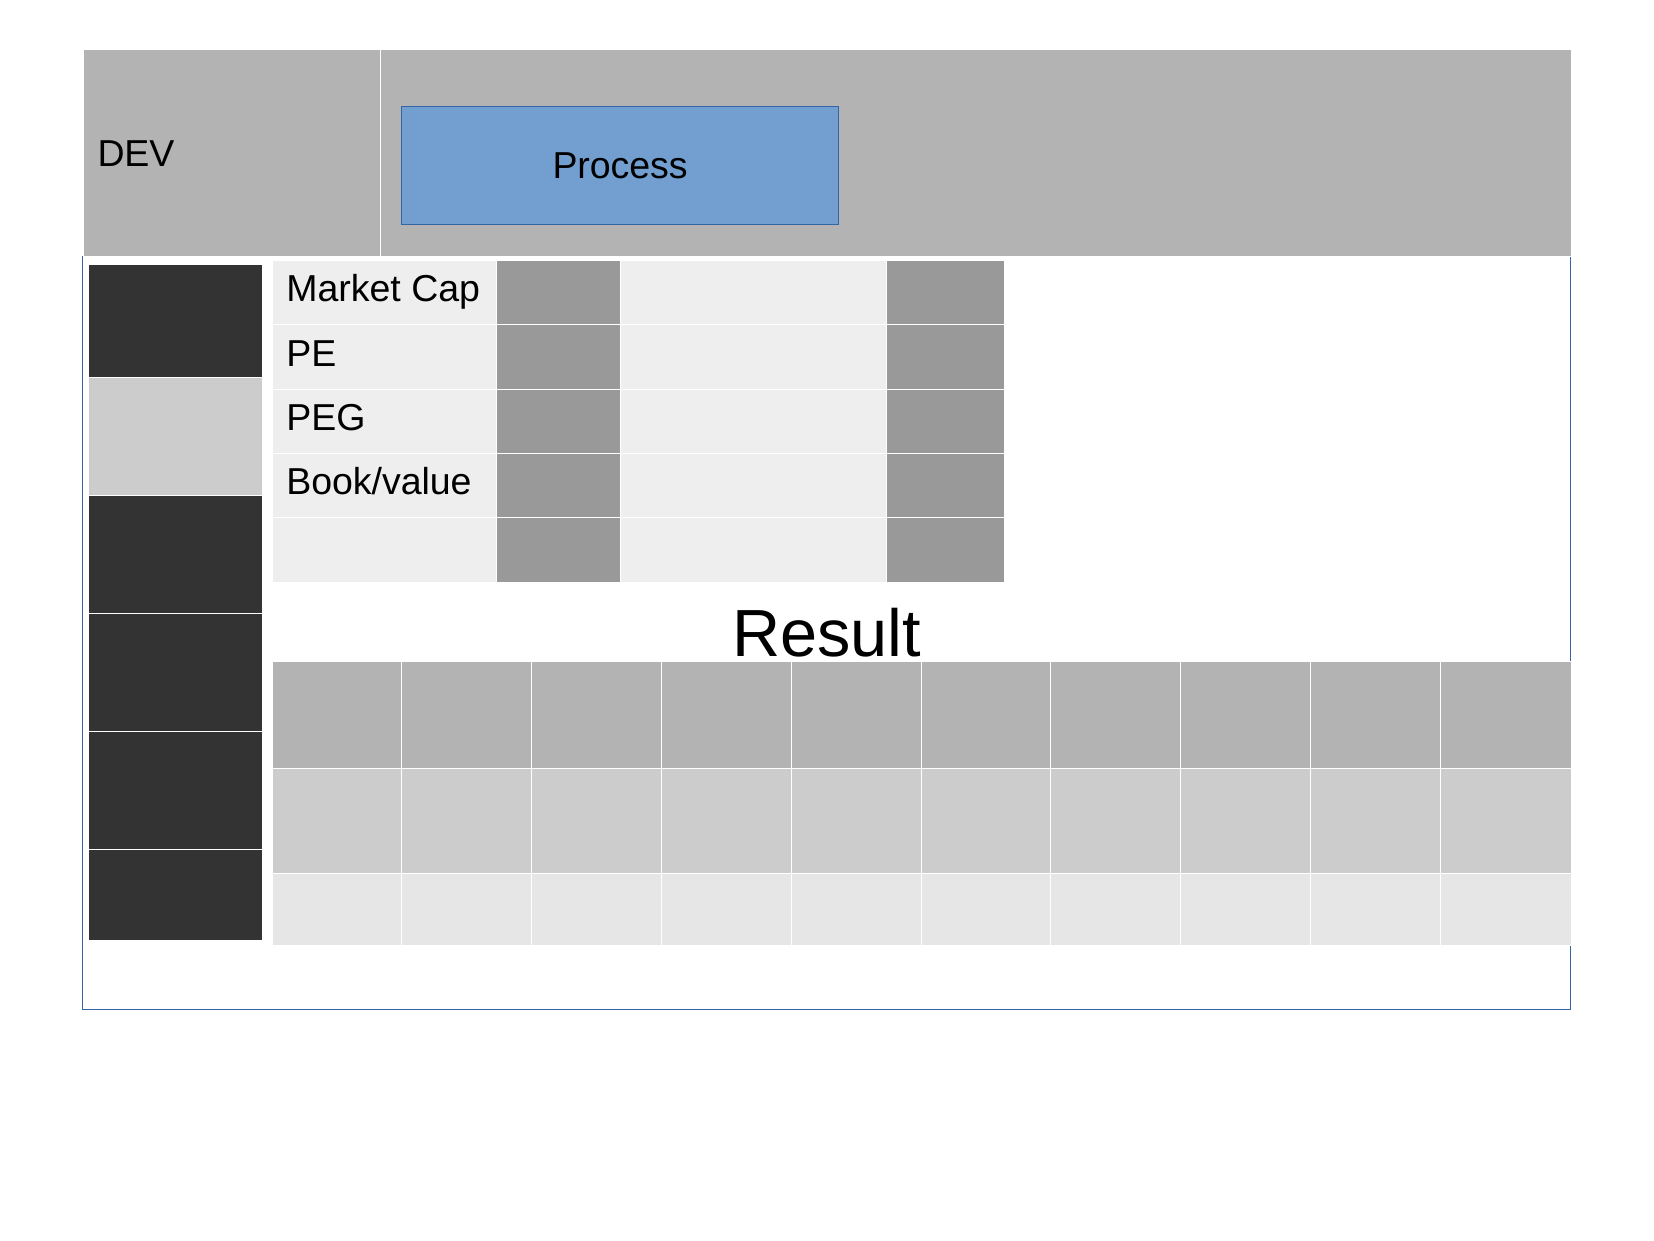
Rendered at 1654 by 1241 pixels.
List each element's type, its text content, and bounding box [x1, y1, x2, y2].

table_header [1051, 662, 1180, 768]
table_cell [792, 874, 921, 945]
table_cell PE [273, 325, 496, 389]
table_header [887, 261, 1004, 324]
table_header [402, 662, 531, 768]
table_cell [662, 874, 791, 945]
table_cell PEG [273, 390, 496, 453]
table_cell [497, 325, 620, 389]
table_cell [1441, 874, 1571, 945]
table_cell [273, 769, 401, 873]
table_cell [792, 769, 921, 873]
table_header [1441, 662, 1571, 768]
table_cell [497, 454, 620, 517]
table_cell [887, 390, 1004, 453]
table_cell [273, 518, 496, 582]
table_cell [1181, 874, 1310, 945]
table_cell [887, 518, 1004, 582]
table_header [621, 261, 886, 324]
table_header [497, 261, 620, 324]
table_cell [887, 325, 1004, 389]
table_cell Book/value [273, 454, 496, 517]
table_cell [89, 496, 262, 613]
table_cell [621, 518, 886, 582]
table_cell [532, 769, 661, 873]
table_header DEV [84, 50, 380, 256]
table_cell [1051, 874, 1180, 945]
table_header [273, 662, 401, 768]
table_header [1181, 662, 1310, 768]
table_header Market Cap [273, 261, 496, 324]
table_cell [89, 850, 262, 940]
table_cell [1181, 769, 1310, 873]
table_cell [621, 390, 886, 453]
table_header [1311, 662, 1440, 768]
table_cell [89, 732, 262, 849]
table_cell [497, 390, 620, 453]
table_cell [887, 454, 1004, 517]
table_header [381, 50, 1571, 256]
table_cell [273, 874, 401, 945]
table_cell [922, 874, 1050, 945]
table_header [792, 662, 921, 768]
table_cell [1311, 874, 1440, 945]
table_cell [89, 378, 262, 495]
table_header [89, 265, 262, 377]
table_cell [89, 614, 262, 731]
table_cell [662, 769, 791, 873]
table_cell [621, 454, 886, 517]
text_box Process [401, 106, 839, 225]
table_header [532, 662, 661, 768]
table_header [662, 662, 791, 768]
table_cell [1051, 769, 1180, 873]
subtitle Result [82, 257, 1571, 1010]
table_cell [532, 874, 661, 945]
table_header [922, 662, 1050, 768]
table_cell [1311, 769, 1440, 873]
table_cell [922, 769, 1050, 873]
table_cell [497, 518, 620, 582]
table_cell [402, 874, 531, 945]
table_cell [402, 769, 531, 873]
table_cell [621, 325, 886, 389]
table_cell [1441, 769, 1571, 873]
